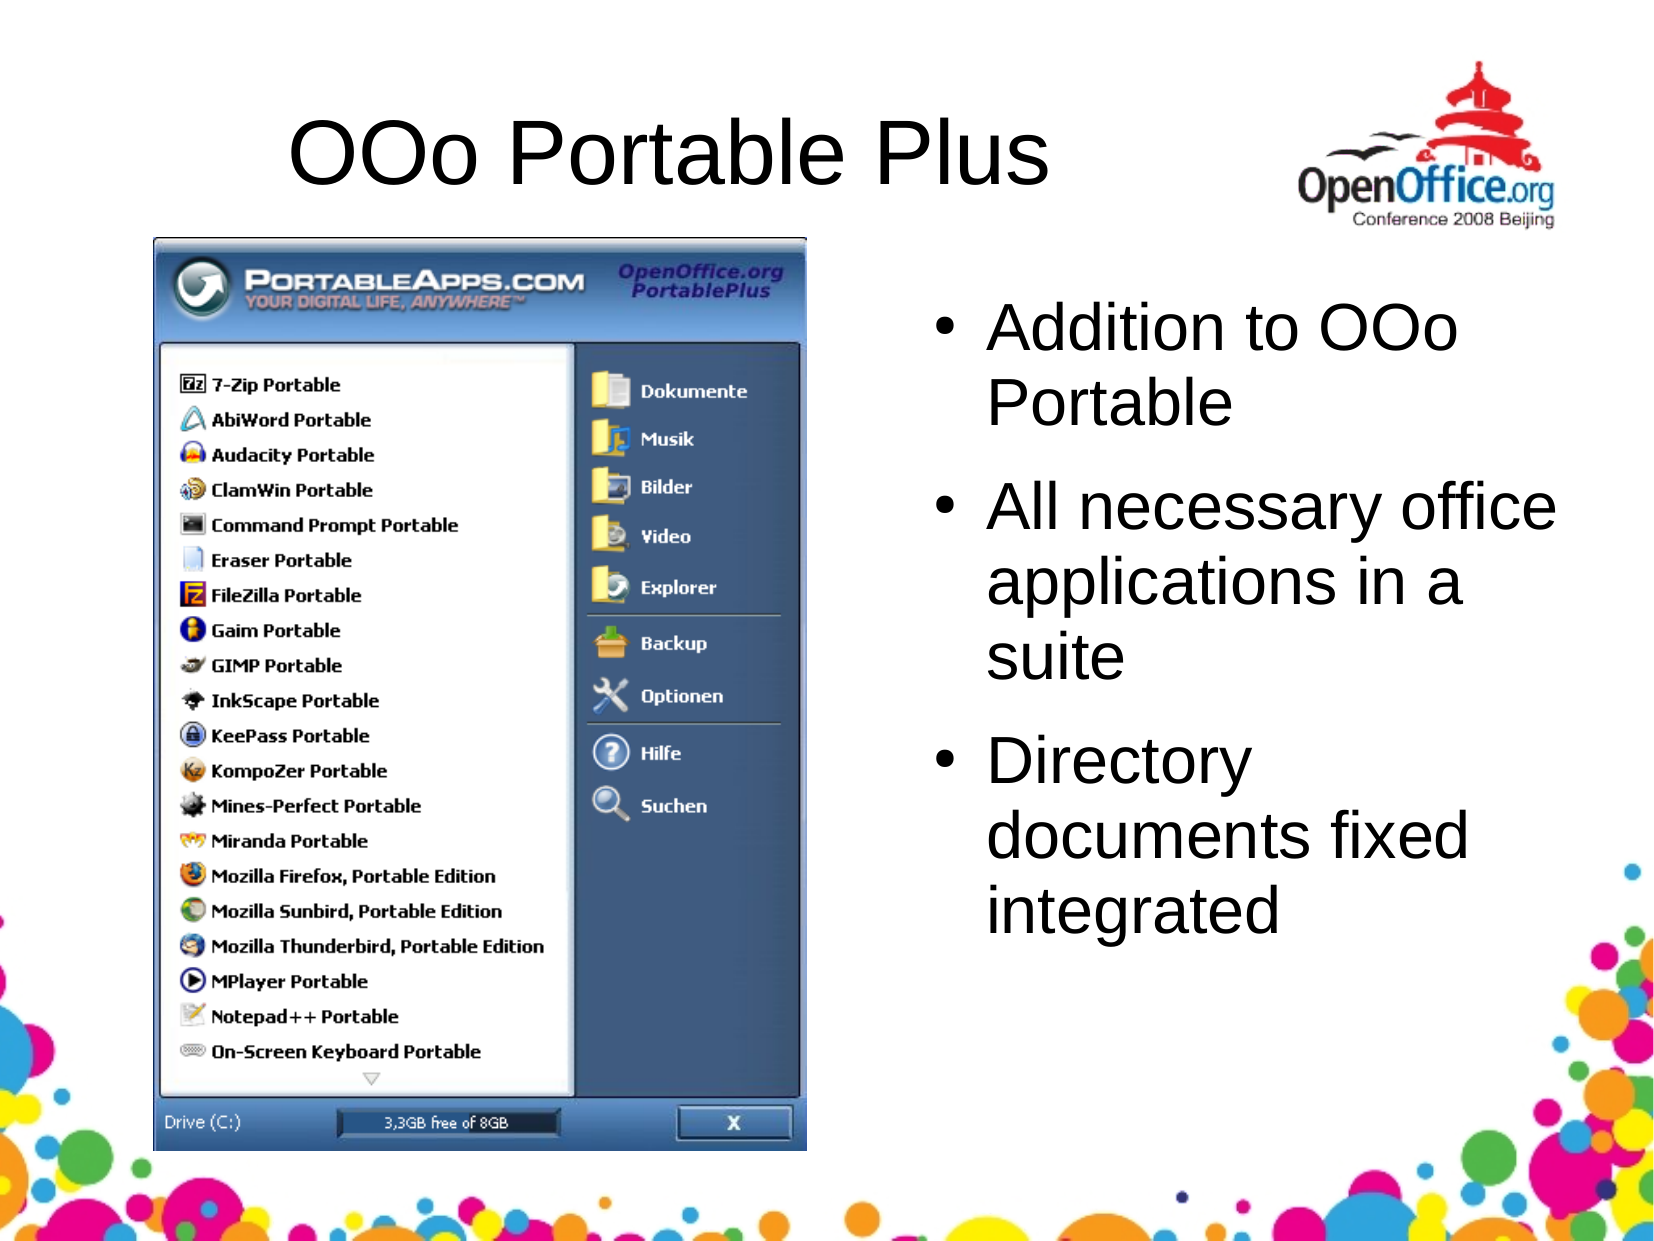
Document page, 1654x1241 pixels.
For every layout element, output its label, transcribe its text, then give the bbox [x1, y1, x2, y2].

picture [1285, 51, 1569, 250]
title OOo Portable Plus [82, 49, 1258, 257]
list Addition to OOo Portable All necessary office applications in a suite Directory documents fixed integrated [915, 290, 1577, 1094]
picture [0, 237, 1654, 1241]
